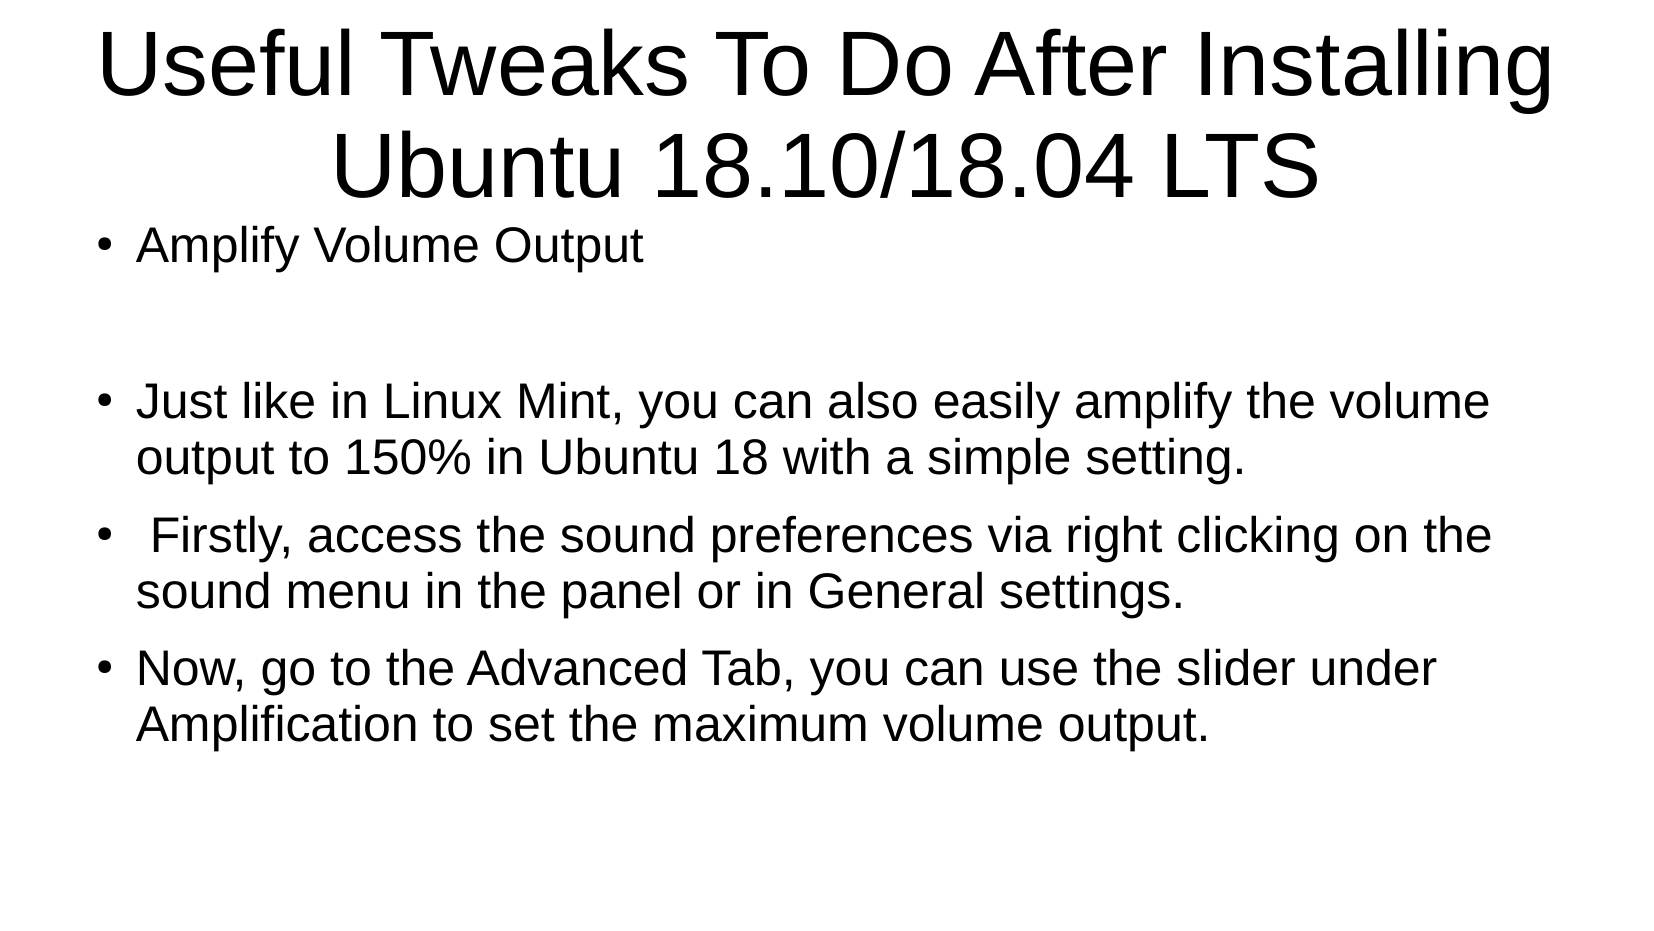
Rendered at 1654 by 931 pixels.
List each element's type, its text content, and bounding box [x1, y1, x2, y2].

list Amplify Volume Output Just like in Linux Mint, you can also easily amplify the volume output to 150% in Ubuntu 18 with a simple setting. Firstly, access the sound preferences via right clicking on the sound menu in the panel or in General settings. Now, go to the Advanced Tab, you can use the slider under Amplification to set the maximum volume output. [82, 217, 1571, 758]
title Useful Tweaks To Do After Installing Ubuntu 18.10/18.04 LTS [82, 12, 1571, 217]
